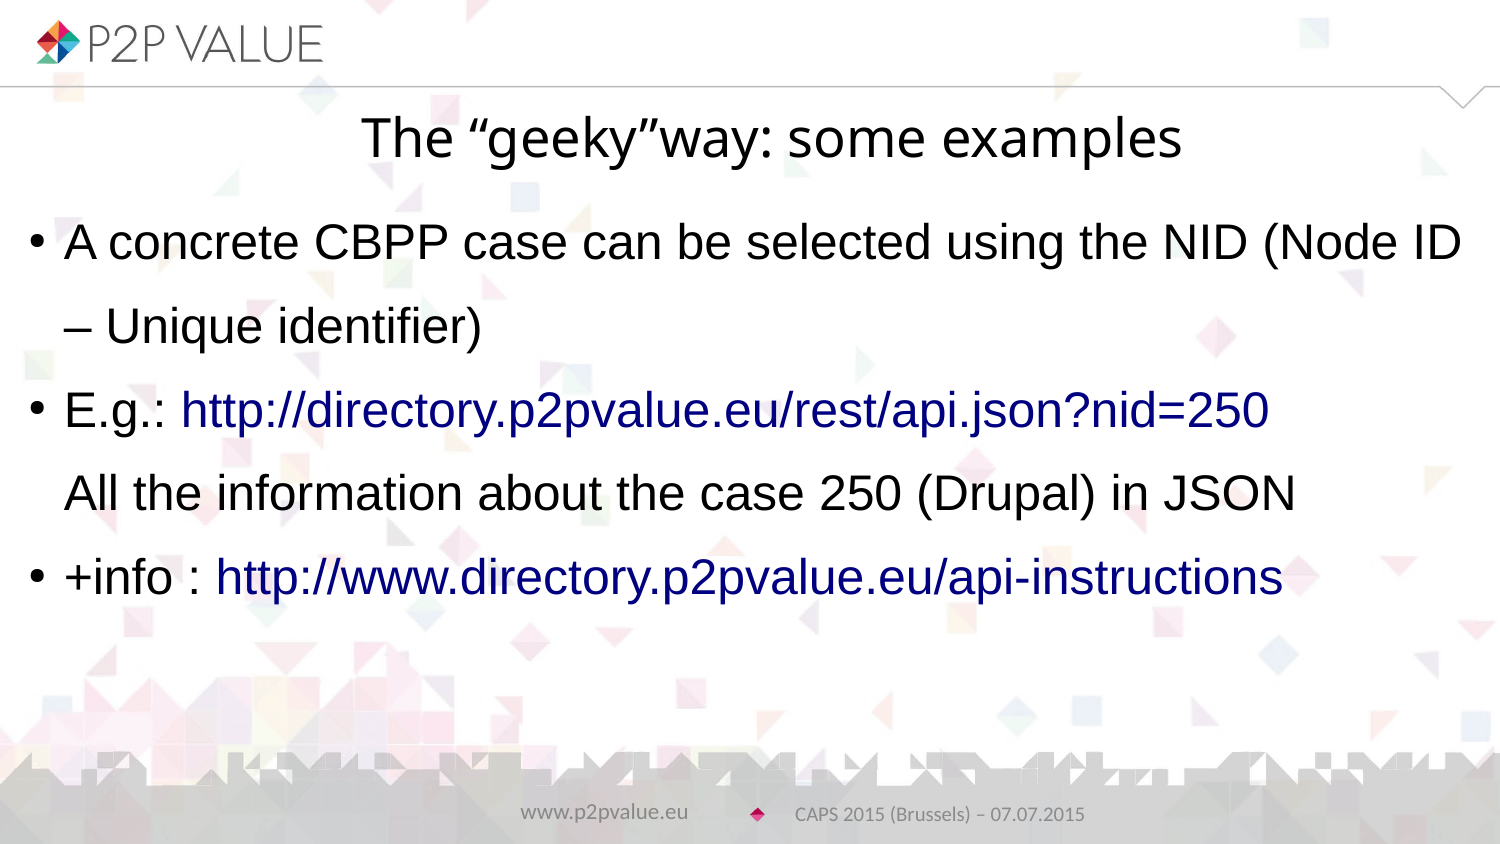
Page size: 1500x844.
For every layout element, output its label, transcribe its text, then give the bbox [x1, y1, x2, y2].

title The “geeky”way: some examples [105, 92, 1441, 180]
picture [0, 0, 1500, 844]
subtitle A concrete CBPP case can be selected using the NID (Node ID – Unique identifier) E.g.: http://directory.p2pvalue.eu/rest/api.json?nid=250 All the information about the case 250 (Drupal) in JSON +info : http://www.directory.p2pvalue.eu/api-instructions [15, 180, 1496, 736]
text_box www.p2pvalue.eu [514, 790, 733, 830]
text_box CAPS 2015 (Brussels) – 07.07.2015 [781, 790, 1474, 836]
